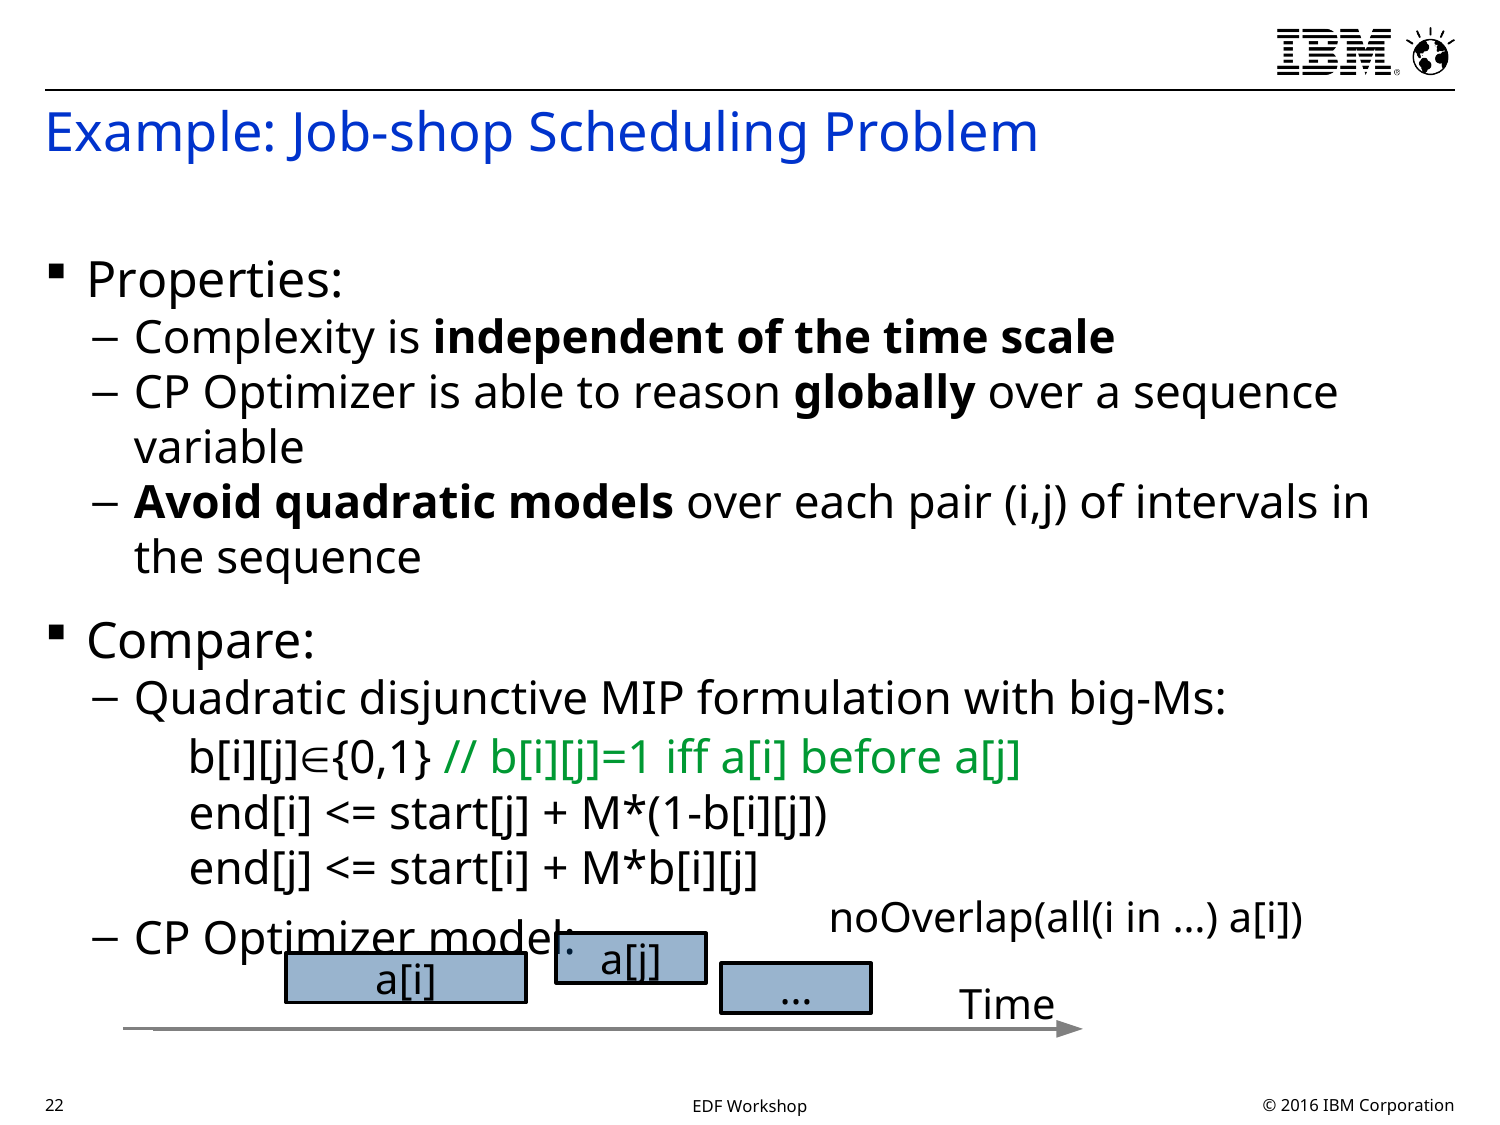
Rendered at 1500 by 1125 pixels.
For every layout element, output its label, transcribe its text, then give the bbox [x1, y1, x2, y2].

text_box a[i] [286, 952, 527, 1003]
list Properties: Complexity is independent of the time scale CP Optimizer is able to reason globally over a sequence variable Avoid quadratic models over each pair (i,j) of intervals in the sequence Compare: Quadratic disjunctive MIP formulation with big-Ms: b[i][j]{0,1} // b[i][j]=1 iff a[i] before a[j] end[i] <= start[j] + M*(1-b[i][j]) end[j] <= start[i] + M*b[i][j] CP Optimizer model: [29, 239, 1455, 1066]
text_box … [721, 963, 872, 1013]
text_box a[j] [556, 933, 707, 983]
picture [1260, 10, 1468, 90]
text_box Time [944, 970, 1116, 1051]
text_box noOverlap(all(i in …) a[i]) [813, 883, 1353, 954]
title Example: Job-shop Scheduling Problem [29, 97, 1455, 203]
